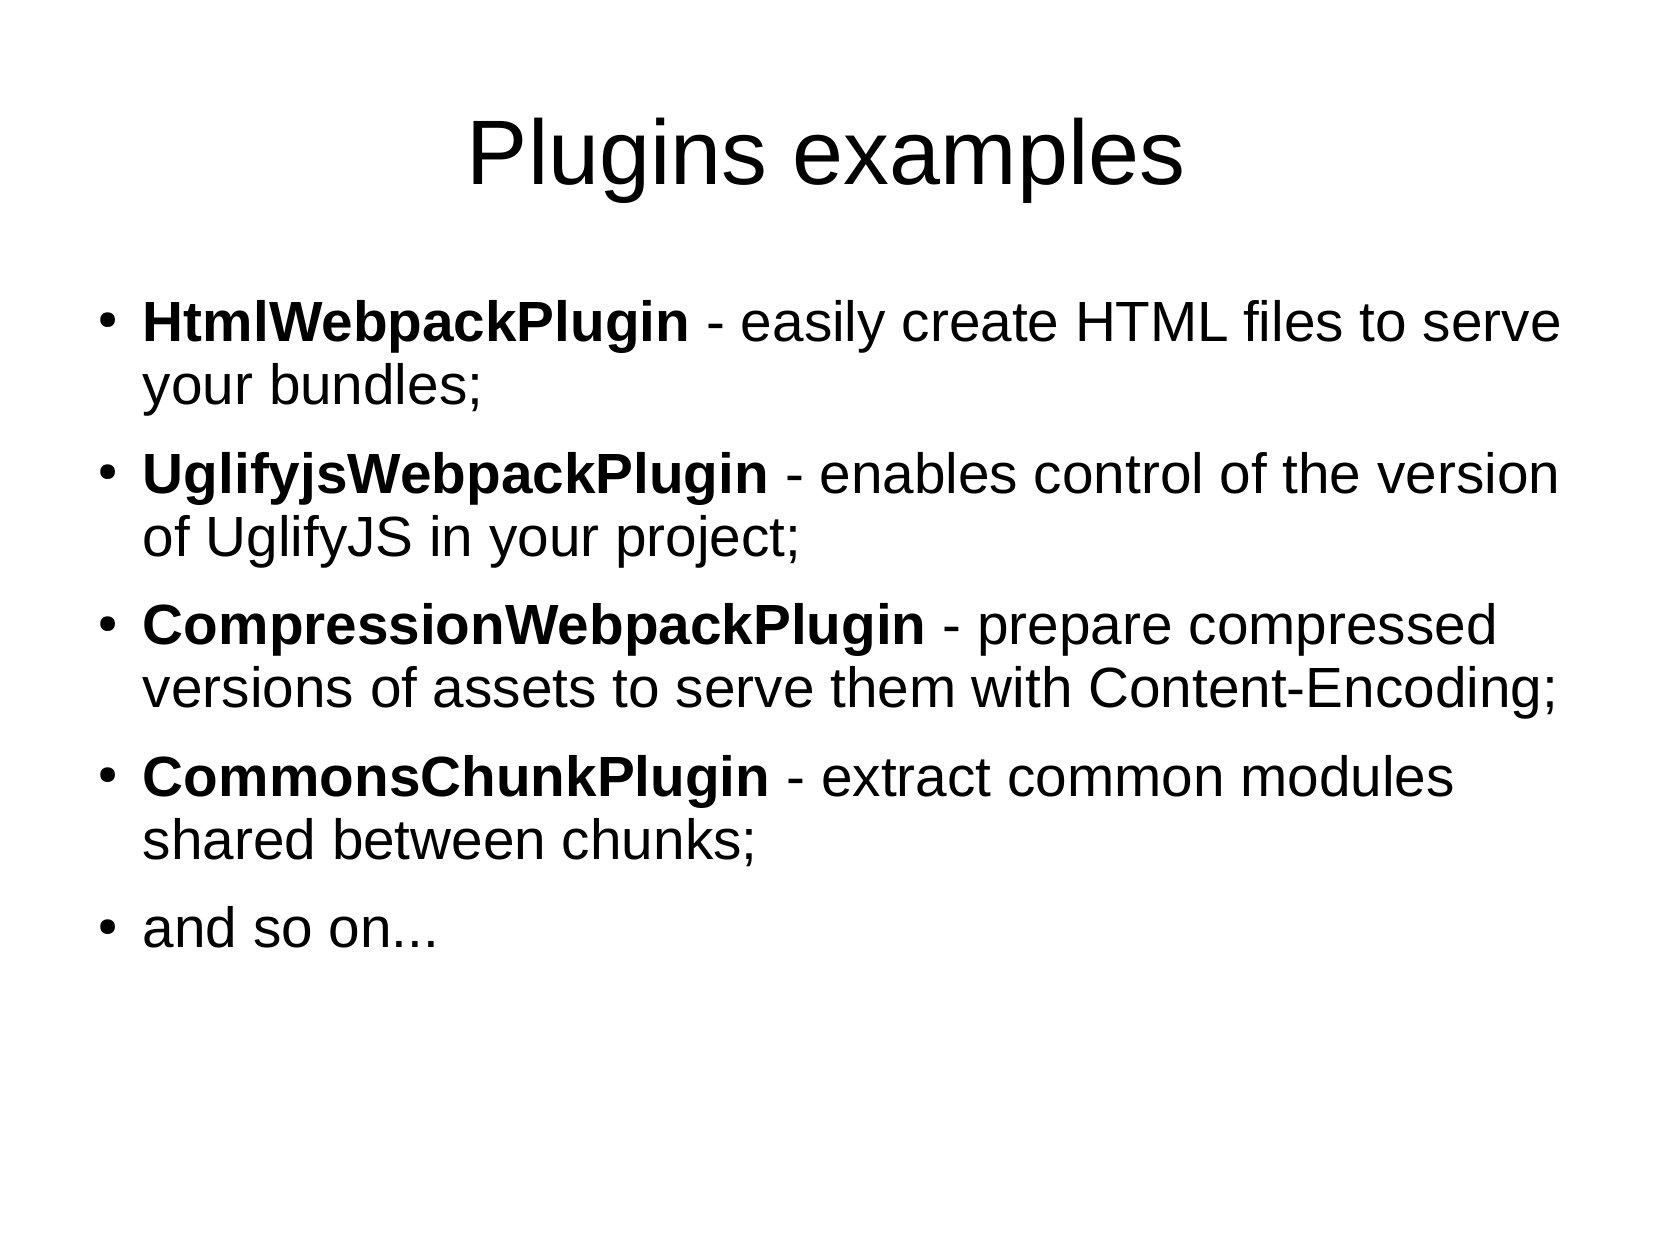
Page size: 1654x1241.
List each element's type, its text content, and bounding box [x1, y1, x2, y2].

title Plugins examples [82, 49, 1571, 257]
list HtmlWebpackPlugin - easily create HTML files to serve your bundles; UglifyjsWebpackPlugin - enables control of the version of UglifyJS in your project; CompressionWebpackPlugin - prepare compressed versions of assets to serve them with Content-Encoding; CommonsChunkPlugin - extract common modules shared between chunks; and so on... [82, 290, 1571, 1010]
